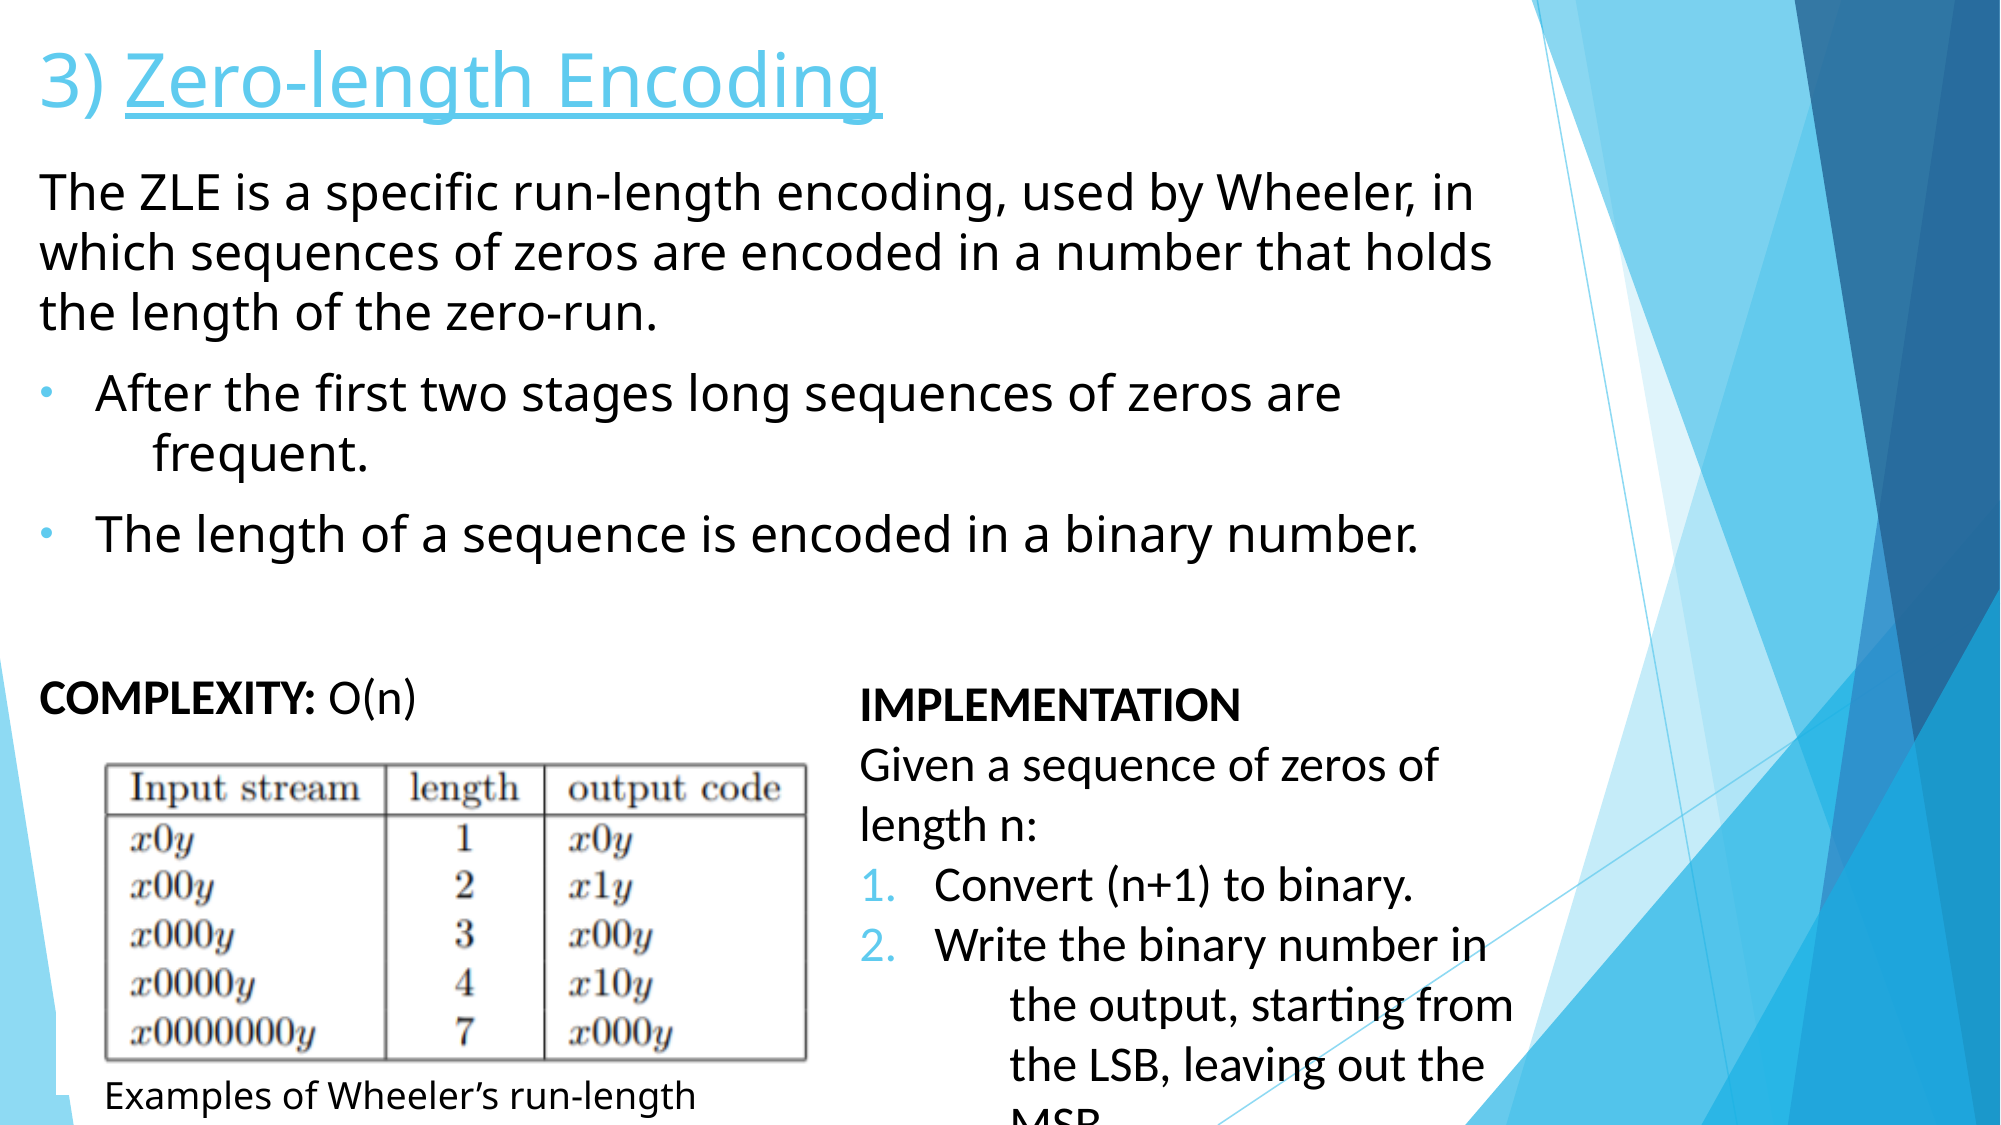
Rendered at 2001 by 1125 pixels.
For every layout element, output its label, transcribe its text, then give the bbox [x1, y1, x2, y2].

list The ZLE is a specific run-length encoding, used by Wheeler, in which sequences of zeros are encoded in a number that holds the length of the zero-run. After the first two stages long sequences of zeros are frequent. The length of a sequence is encoded in a binary number. COMPLEXITY: O(n) [24, 153, 1522, 740]
picture [56, 728, 844, 1095]
text_box Examples of Wheeler’s run-length coding [88, 1064, 810, 1125]
title 3) Zero-length Encoding [24, 24, 1435, 153]
text_box IMPLEMENTATION Given a sequence of zeros of length n: Convert (n+1) to binary. Write the binary number in the output, starting from the LSB, leaving out the MSB. [844, 664, 1536, 1104]
